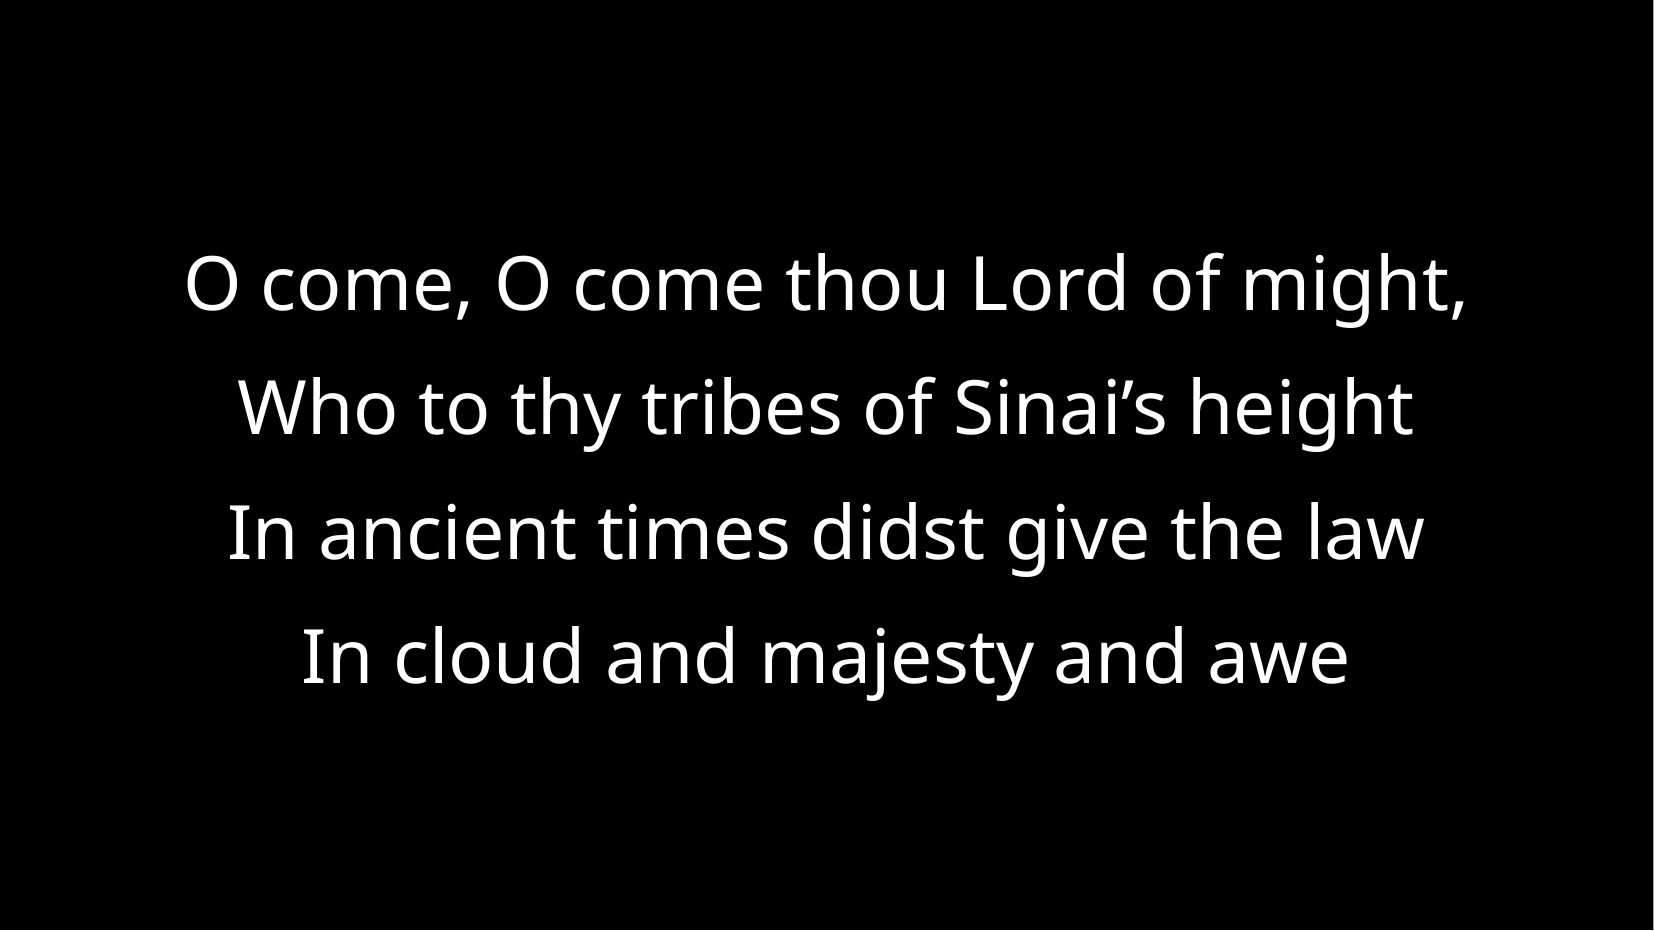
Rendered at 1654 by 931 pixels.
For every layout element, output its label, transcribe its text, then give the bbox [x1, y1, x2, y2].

list O come, O come thou Lord of might, Who to thy tribes of Sinai’s height In ancient times didst give the law In cloud and majesty and awe [0, 230, 1654, 922]
